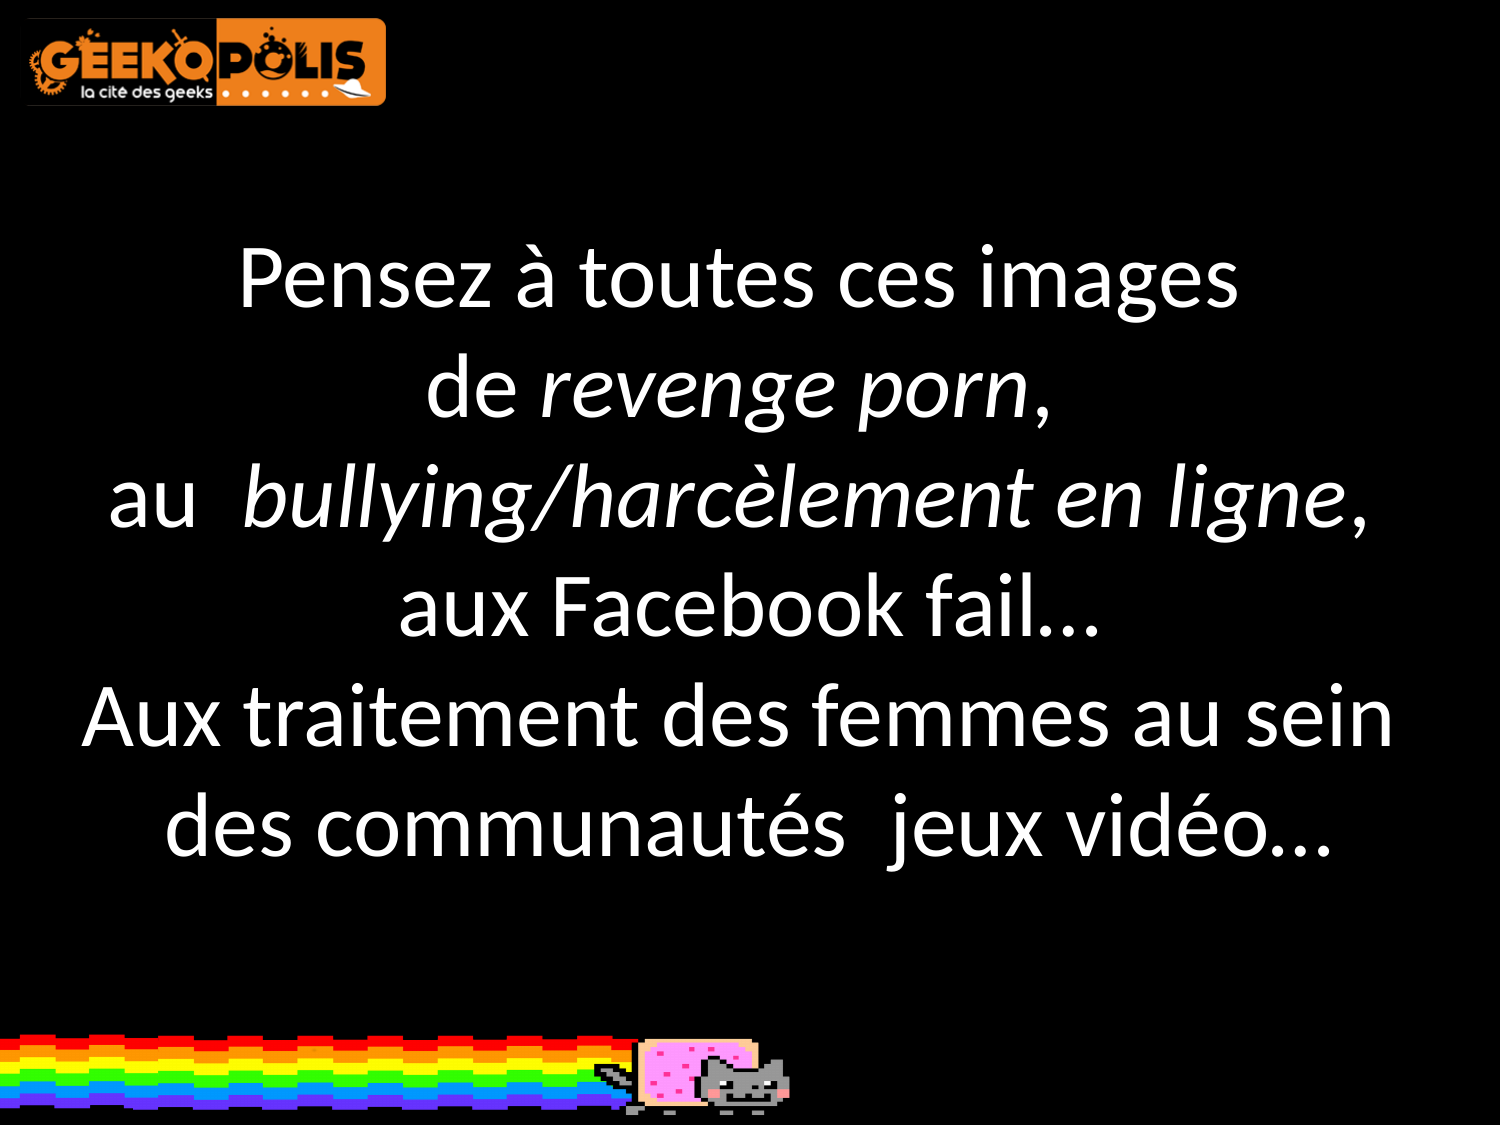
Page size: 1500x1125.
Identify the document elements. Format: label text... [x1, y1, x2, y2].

picture [0, 1027, 798, 1121]
text_box Pensez à toutes ces images de revenge porn, au bullying/harcèlement en ligne, aux Facebook fail… Aux traitement des femmes au sein des communautés jeux vidéo… [0, 208, 1500, 883]
picture [17, 11, 390, 113]
